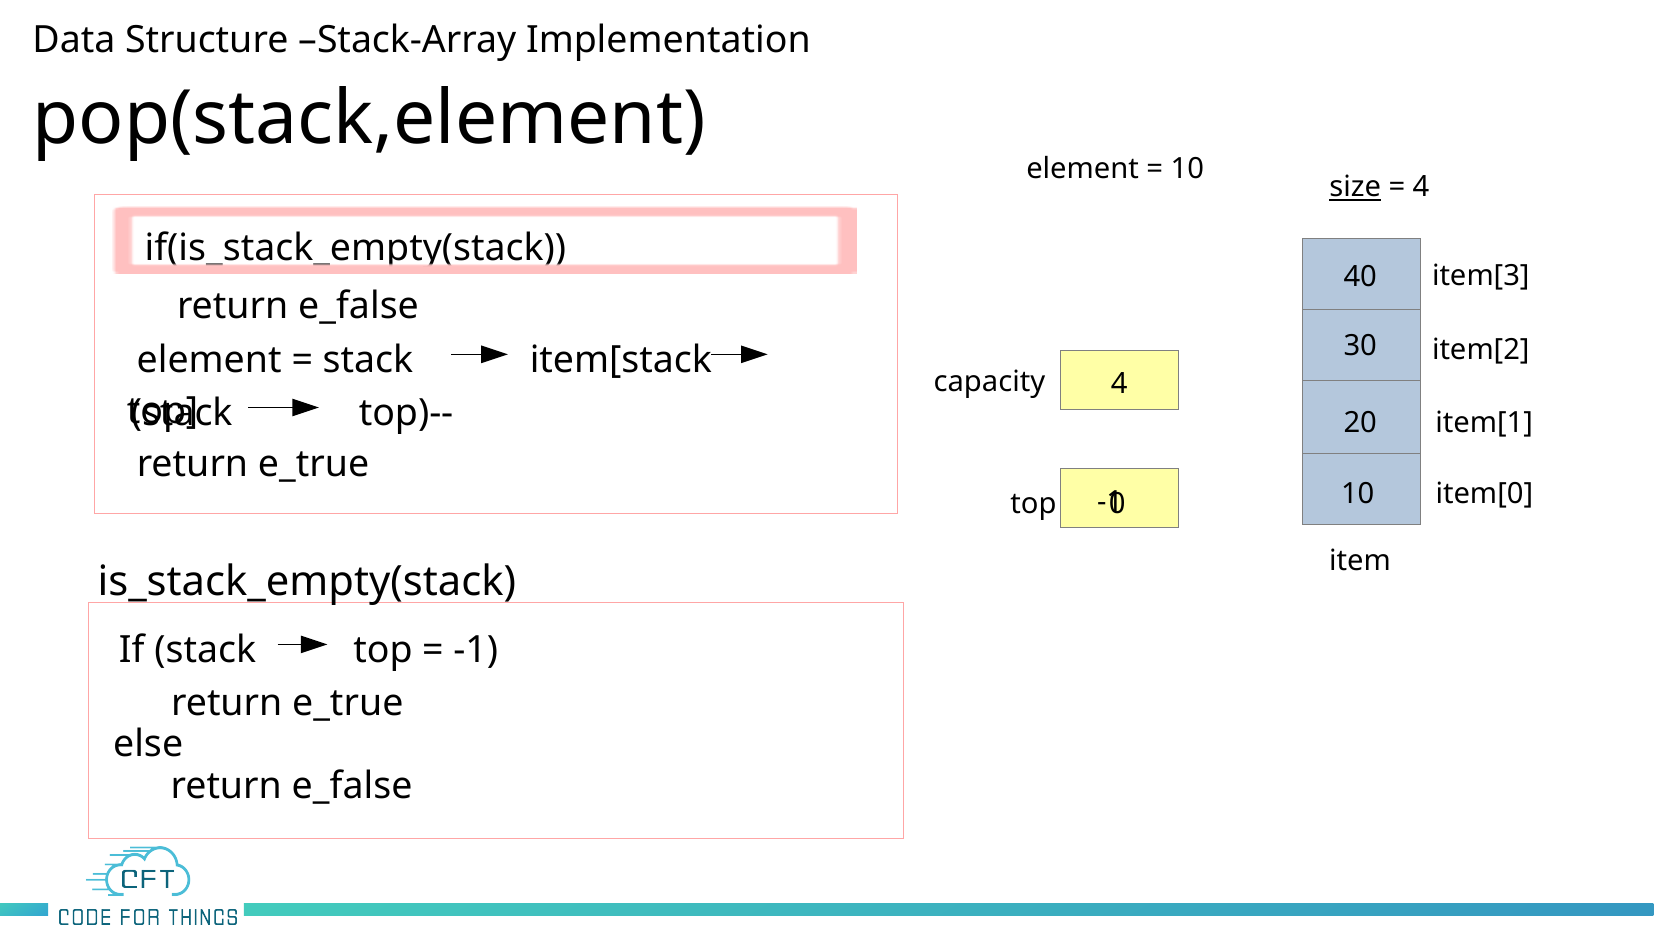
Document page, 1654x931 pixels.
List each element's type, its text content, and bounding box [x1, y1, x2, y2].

title Data Structure –Stack-Array Implementation pop(stack,element) [32, 12, 1536, 166]
text_box (stack top)-- [106, 377, 632, 437]
text_box [1060, 350, 1179, 410]
text_box item [1314, 531, 1433, 589]
text_box 40 [1328, 248, 1412, 298]
text_box -1 [1074, 472, 1158, 522]
text_box capacity [918, 352, 1085, 410]
text_box item[2] [1417, 321, 1560, 371]
text_box element = 10 [1003, 139, 1288, 189]
text_box 0 [1086, 474, 1170, 524]
text_box If (stack top = -1) [94, 614, 922, 674]
text_box [1060, 468, 1179, 528]
text_box return e_true [156, 668, 432, 727]
picture [59, 846, 237, 925]
text_box top [995, 474, 1102, 532]
text_box 4 [1096, 354, 1156, 404]
text_box item[0] [1420, 465, 1566, 515]
text_box item[1] [1420, 394, 1566, 449]
text_box size = 4 [1314, 158, 1510, 215]
text_box return e_false [162, 274, 450, 324]
text_box [88, 674, 904, 839]
text_box return e_false [155, 750, 443, 810]
text_box element = stack item[stack top] [112, 324, 904, 384]
picture [112, 206, 857, 274]
text_box 10 [1326, 465, 1409, 515]
text_box 20 [1328, 394, 1412, 444]
text_box item[3] [1417, 246, 1560, 296]
text_box is_stack_empty(stack) [82, 543, 626, 607]
text_box [1302, 238, 1421, 525]
text_box return e_true [112, 437, 485, 497]
text_box [94, 194, 898, 514]
text_box else [88, 709, 207, 768]
text_box 30 [1328, 317, 1412, 367]
text_box [88, 602, 904, 709]
